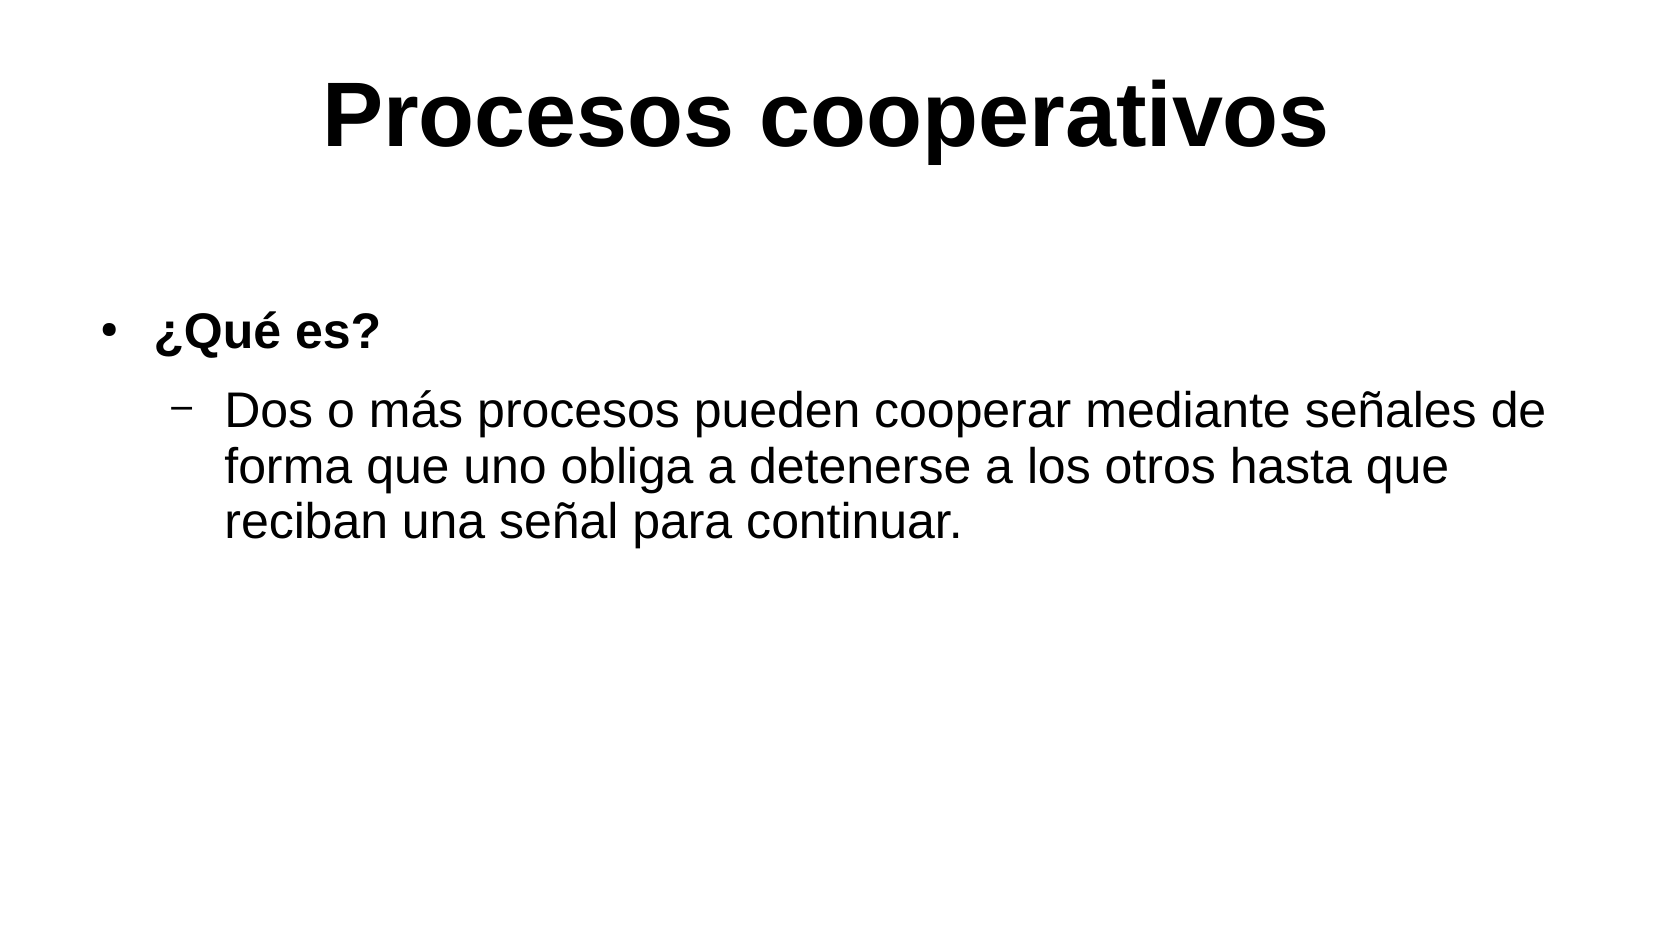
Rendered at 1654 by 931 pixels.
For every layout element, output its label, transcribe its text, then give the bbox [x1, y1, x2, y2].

list ¿Qué es? Dos o más procesos pueden cooperar mediante señales de forma que uno obliga a detenerse a los otros hasta que reciban una señal para continuar. [82, 217, 1571, 758]
title Procesos cooperativos [82, 37, 1571, 193]
